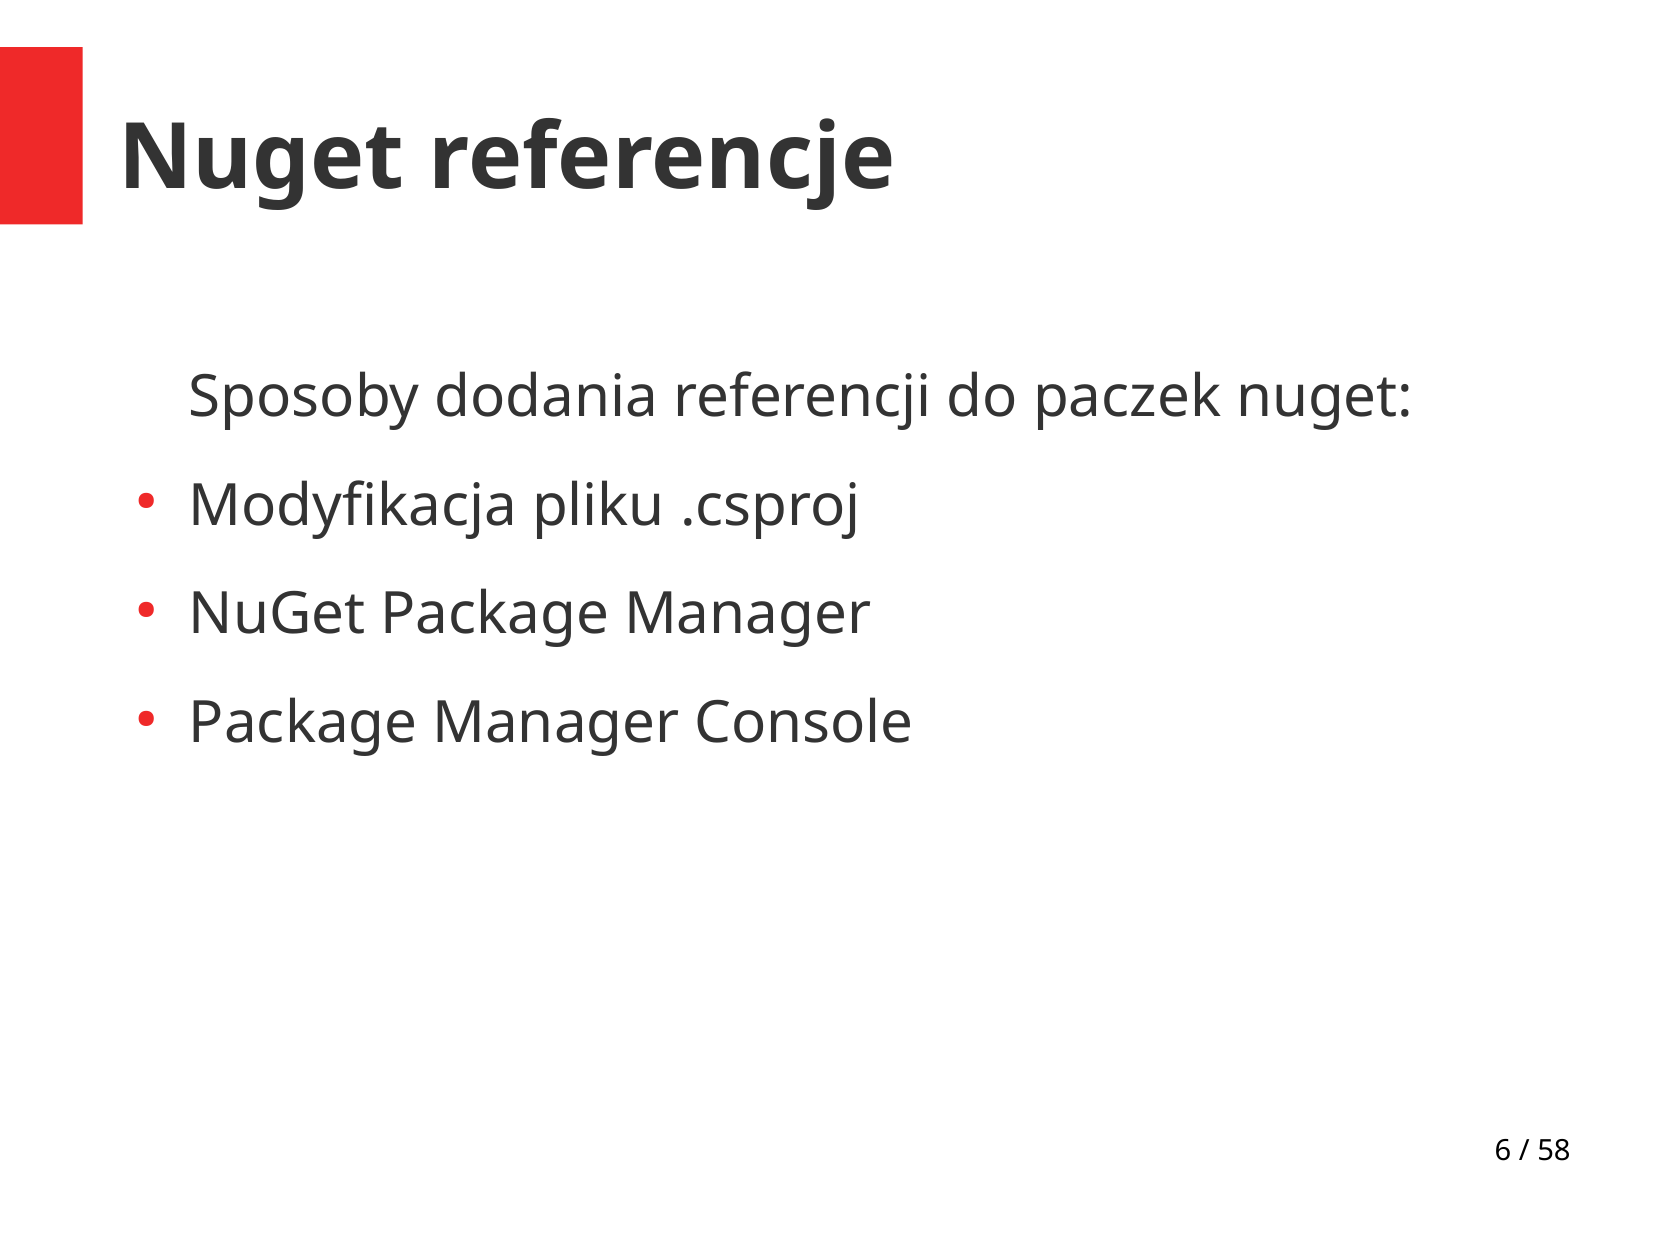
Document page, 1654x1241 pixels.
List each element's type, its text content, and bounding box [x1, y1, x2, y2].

title Nuget referencje [118, 49, 1571, 257]
list Sposoby dodania referencji do paczek nuget: Modyfikacja pliku .csproj NuGet Package Manager Package Manager Console [118, 354, 1536, 1074]
